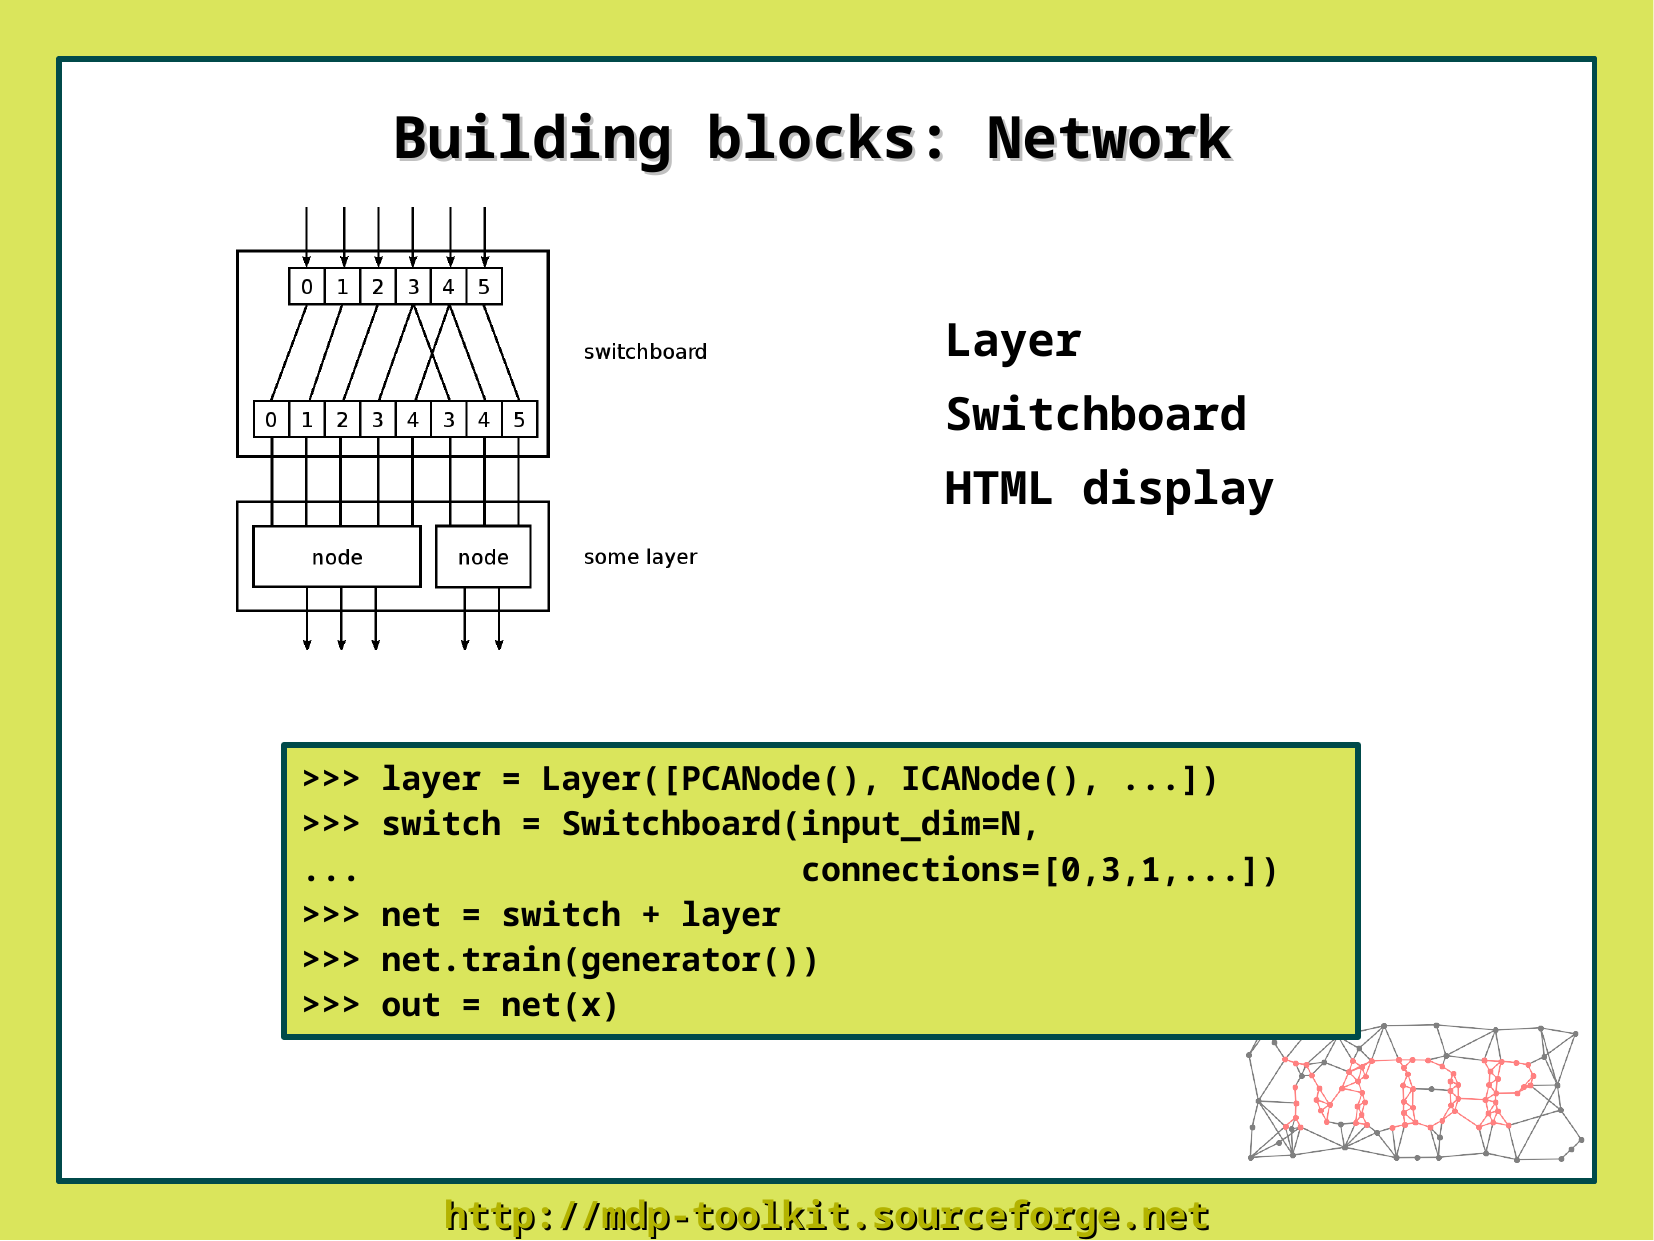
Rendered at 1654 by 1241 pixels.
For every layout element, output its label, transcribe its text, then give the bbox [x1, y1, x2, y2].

text_box >>> layer = Layer([PCANode(), ICANode(), ...]) >>> switch = Switchboard(input_dim=N, ... connections=[0,3,1,...]) >>> net = switch + layer >>> net.train(generator()) >>> out = net(x) [313, 744, 1329, 1004]
text_box Building blocks: Network [88, 88, 1536, 173]
text_box [59, 59, 1595, 1182]
text_box Layer Switchboard HTML display [944, 300, 1335, 502]
picture [236, 206, 709, 650]
